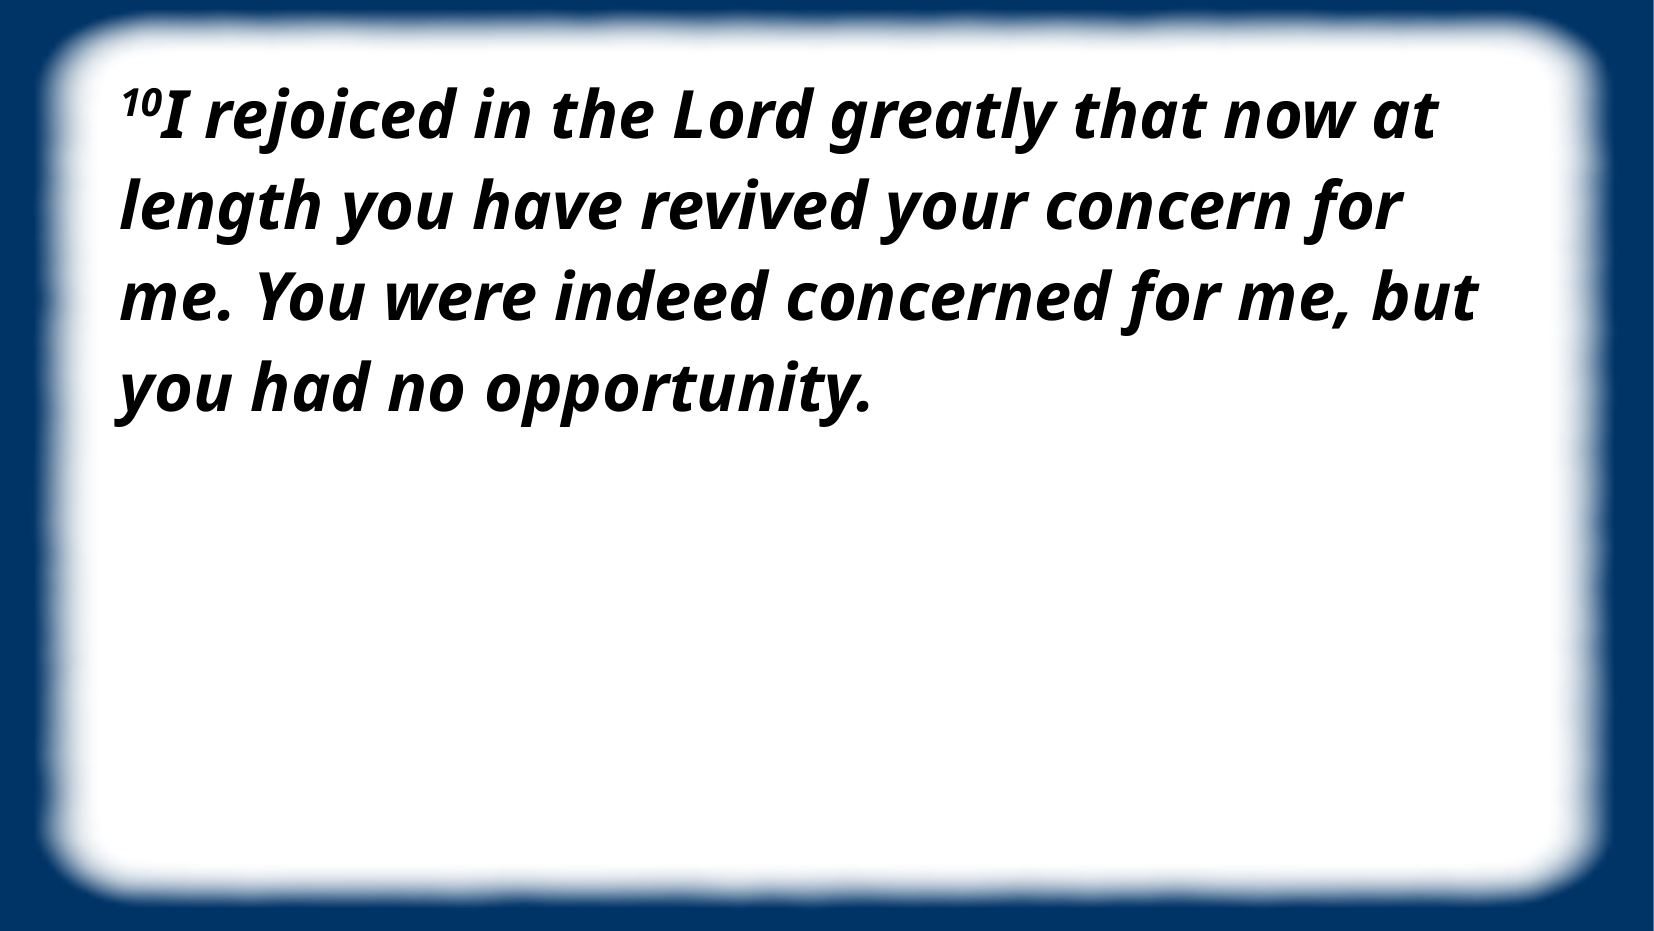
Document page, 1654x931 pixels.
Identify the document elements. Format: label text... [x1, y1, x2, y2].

picture [0, 0, 1654, 931]
text_box 10I rejoiced in the Lord greatly that now at length you have revived your concern for me. You were indeed concerned for me, but you had no opportunity. [105, 60, 1546, 430]
